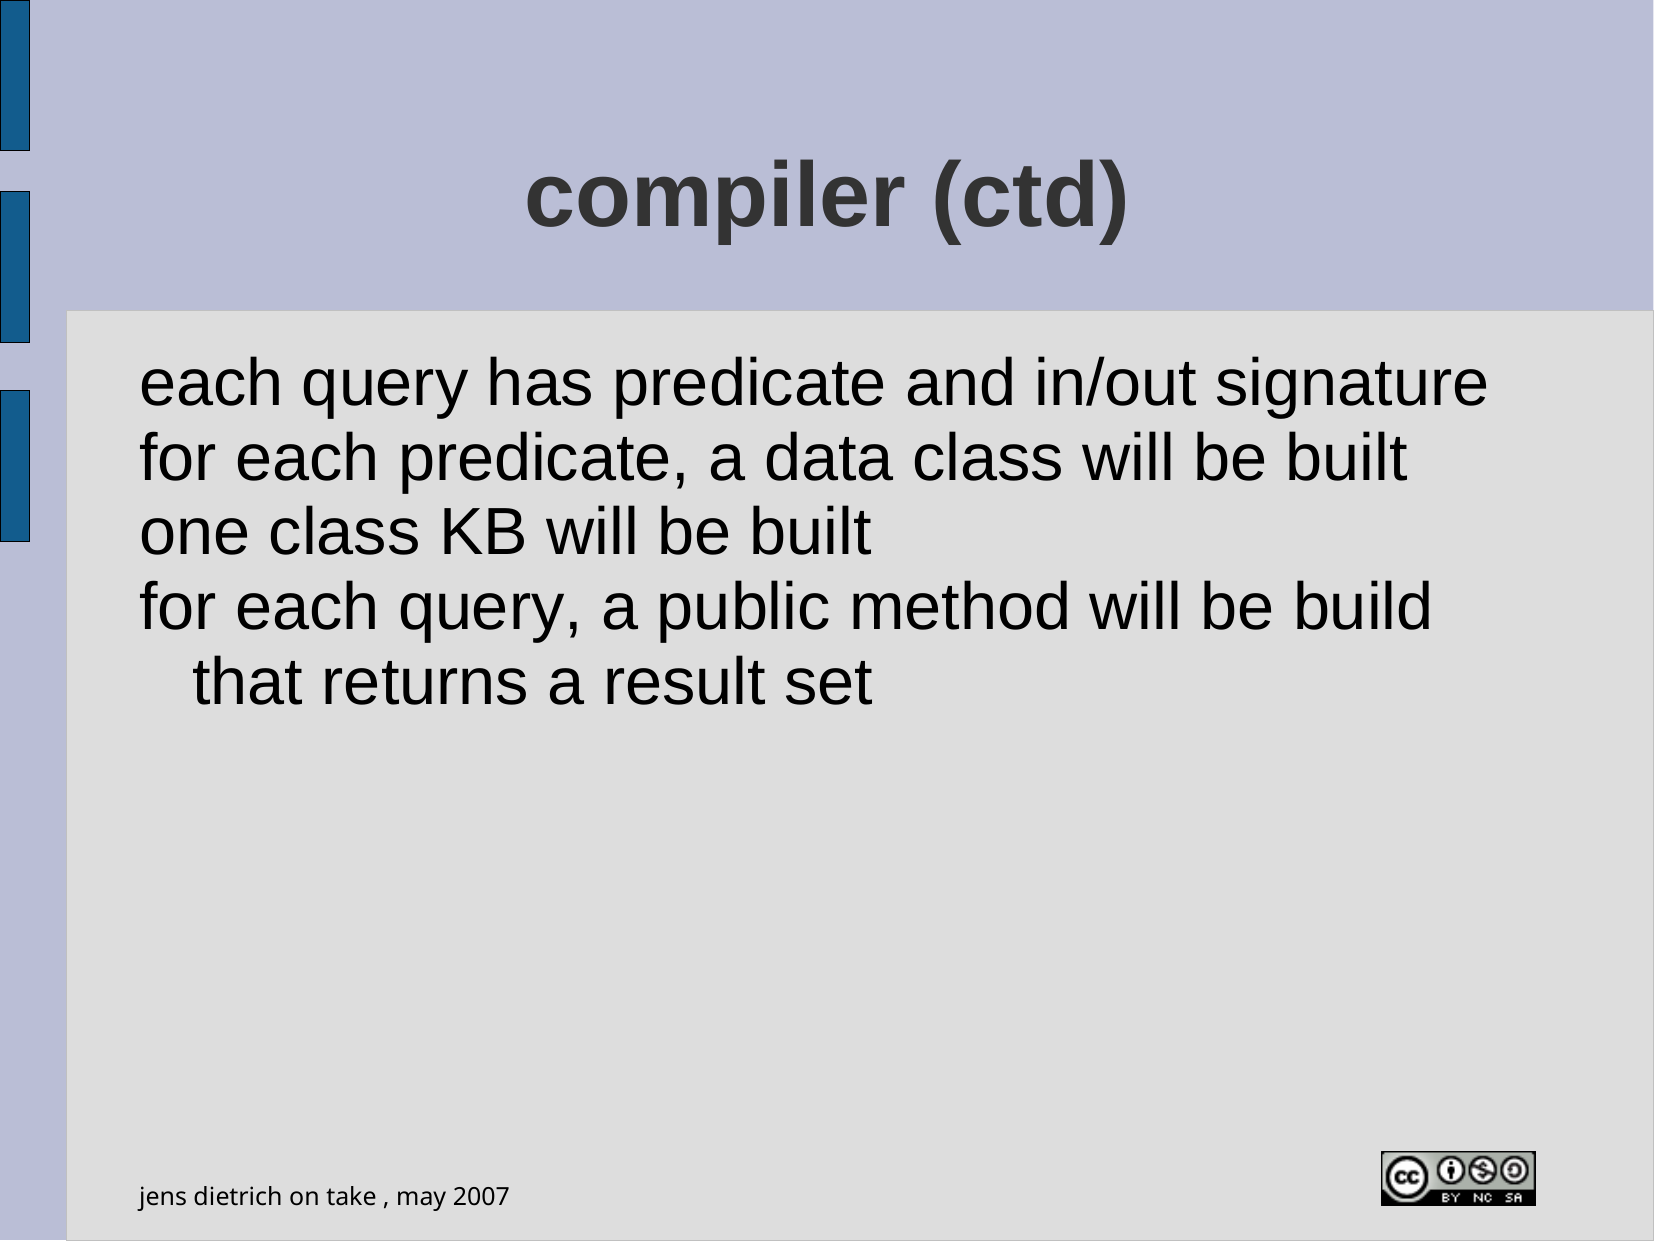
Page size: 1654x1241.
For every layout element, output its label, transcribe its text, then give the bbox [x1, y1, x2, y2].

list each query has predicate and in/out signature for each predicate, a data class will be built one class KB will be built for each query, a public method will be build that returns a result set [121, 344, 1534, 1127]
picture [1381, 1151, 1536, 1206]
title compiler (ctd) [121, 91, 1534, 299]
